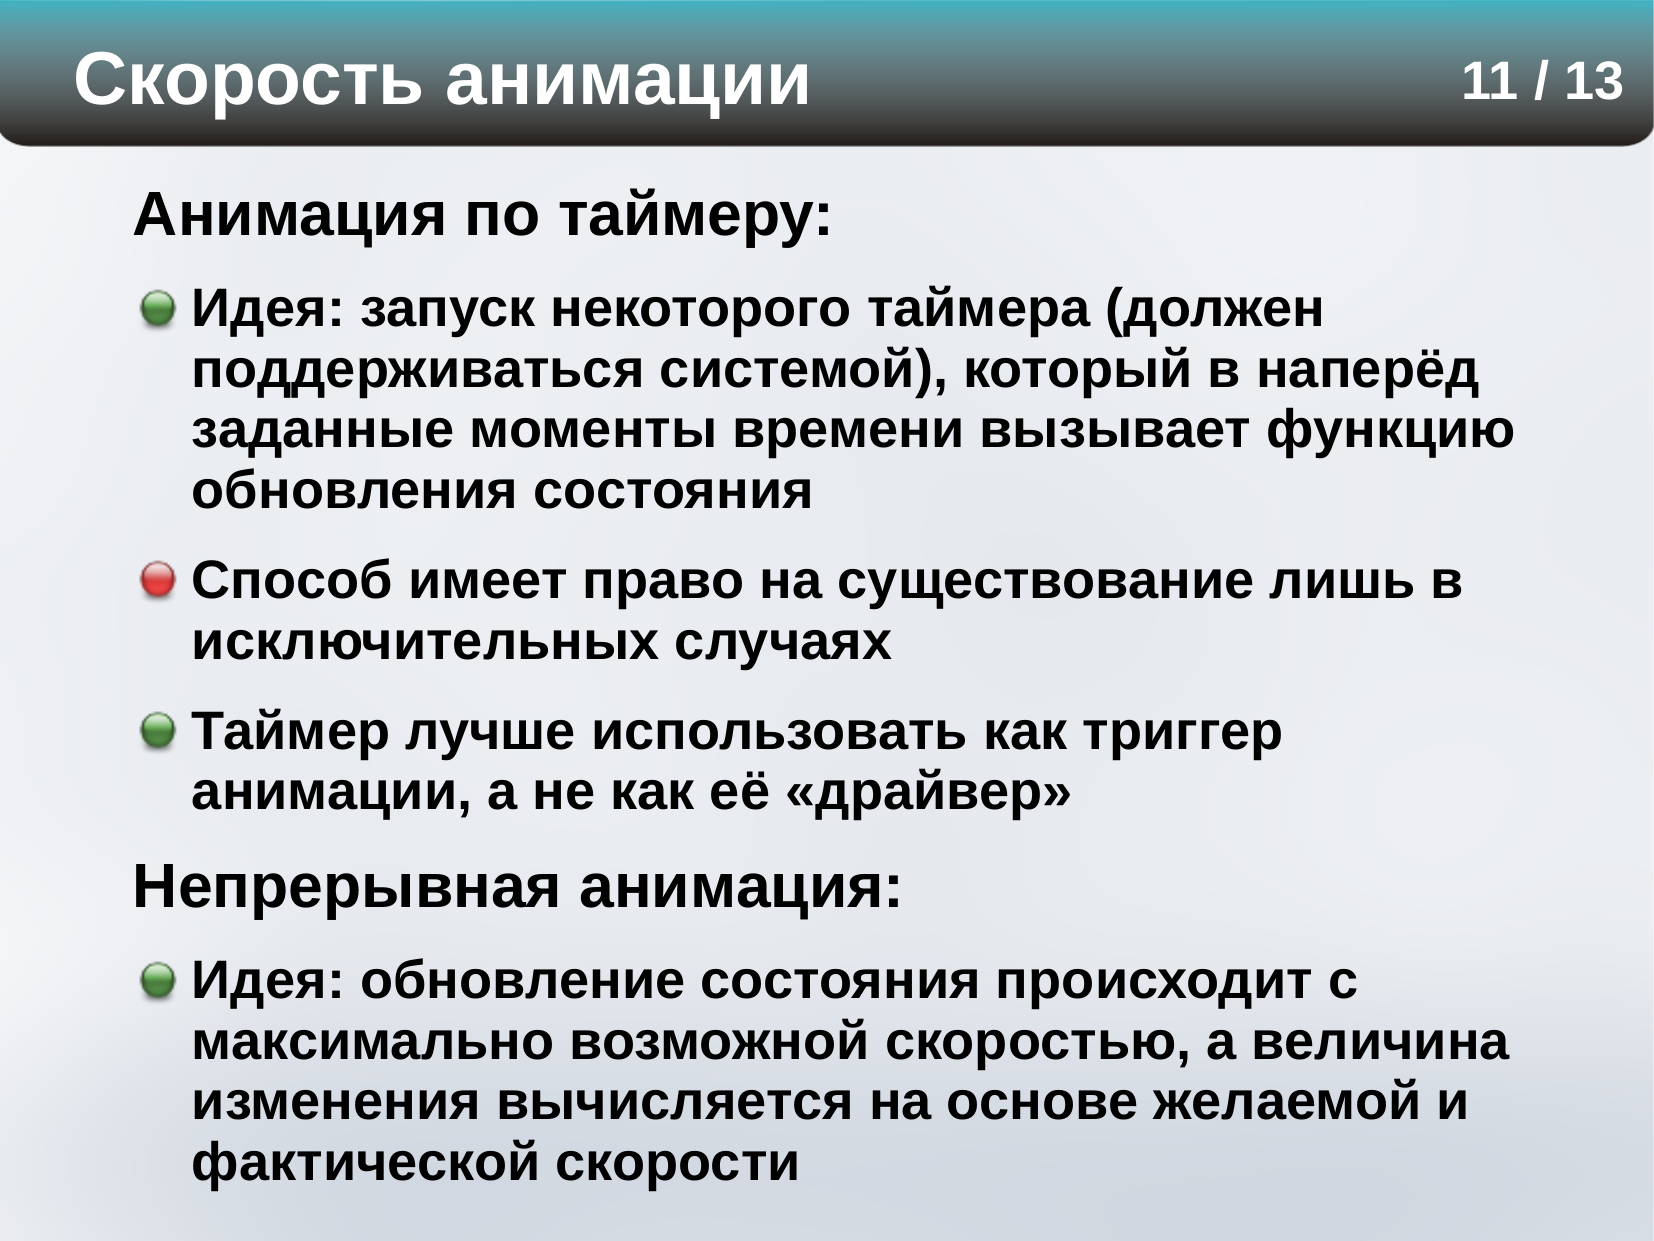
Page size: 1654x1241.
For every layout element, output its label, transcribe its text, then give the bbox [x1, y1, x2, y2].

text_box Скорость анимации [59, 29, 916, 129]
text_box <number> / 13 [1446, 42, 1654, 179]
picture [0, 0, 1654, 1241]
text_box Анимация по таймеру: Идея: запуск некоторого таймера (должен поддерживаться системой), который в наперёд заданные моменты времени вызывает функцию обновления состояния Способ имеет право на существование лишь в исключительных случаях Таймер лучше использовать как триггер анимации, а не как её «драйвер» Непрерывная анимация: Идея: обновление состояния происходит с максимально возможной скоростью, а величина изменения вычисляется на основе желаемой и фактической скорости [118, 171, 1536, 1200]
